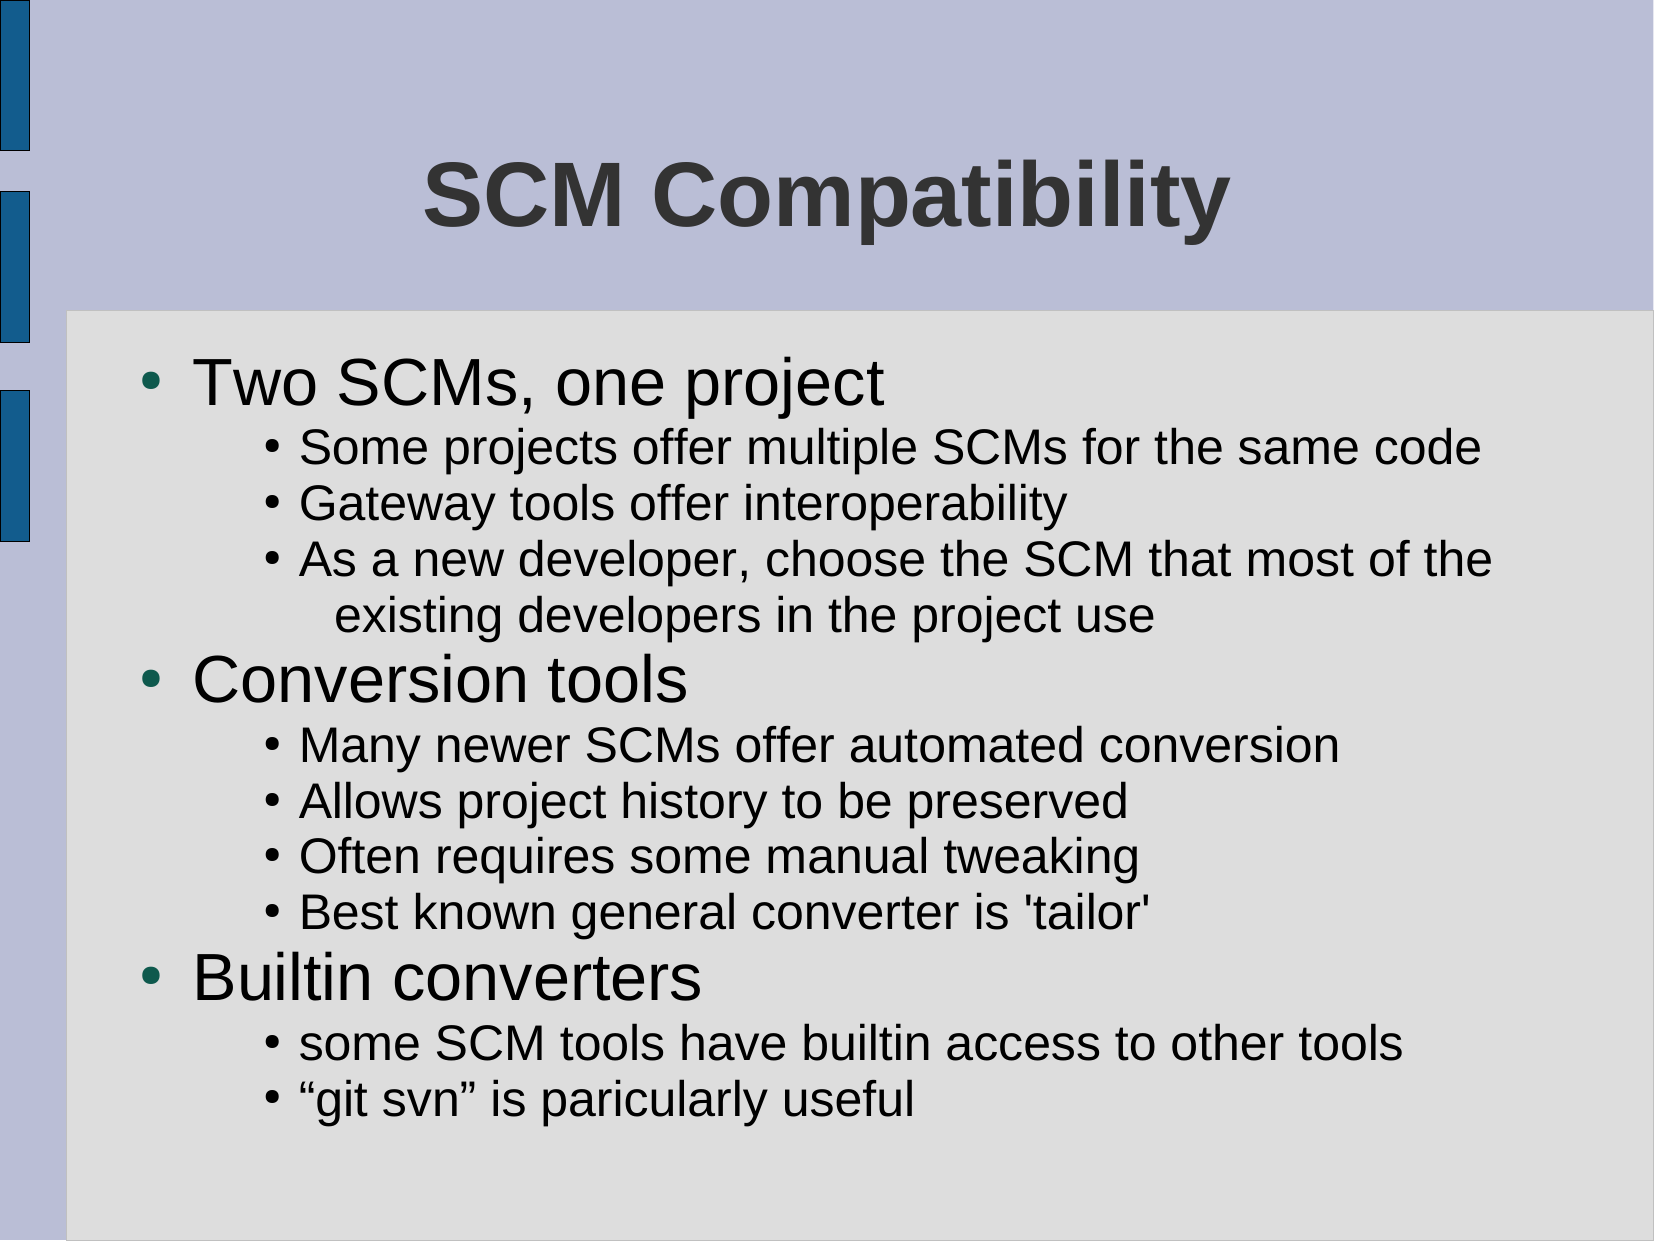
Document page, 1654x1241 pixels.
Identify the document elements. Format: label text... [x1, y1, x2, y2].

list Two SCMs, one project Some projects offer multiple SCMs for the same code Gateway tools offer interoperability As a new developer, choose the SCM that most of the existing developers in the project use Conversion tools Many newer SCMs offer automated conversion Allows project history to be preserved Often requires some manual tweaking Best known general converter is 'tailor' Builtin converters some SCM tools have builtin access to other tools “git svn” is paricularly useful [121, 344, 1534, 1127]
title SCM Compatibility [121, 98, 1534, 291]
